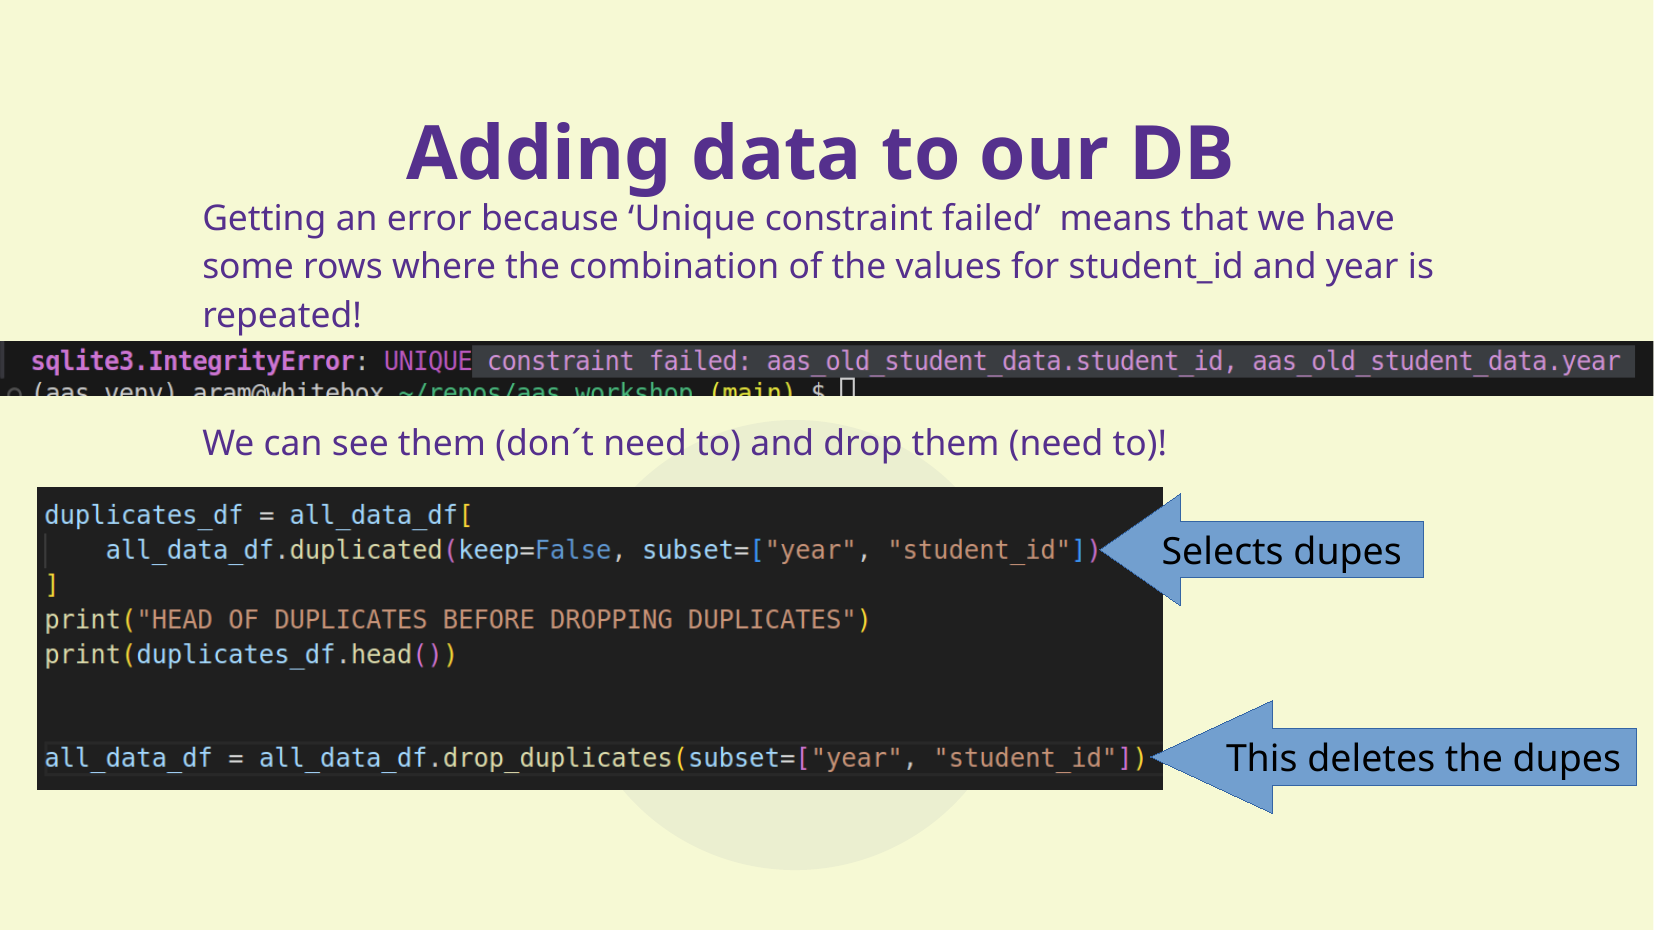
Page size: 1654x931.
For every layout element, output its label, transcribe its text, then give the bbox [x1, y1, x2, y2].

picture [0, 341, 1654, 396]
text_box Getting an error because ‘Unique constraint failed’ means that we have some rows where the combination of the values for student_id and year is repeated! We can see them (don´t need to) and drop them (need to)! [187, 202, 1463, 341]
text_box Selects dupes [1099, 493, 1424, 606]
picture [37, 487, 187, 790]
text_box Getting an error because ‘Unique constraint failed’ means that we have some rows where the combination of the values for student_id and year is repeated! We can see them (don´t need to) and drop them (need to)! [187, 396, 1463, 838]
title Adding data to our DB [76, 98, 1565, 202]
text_box This deletes the dupes [1150, 700, 1637, 814]
